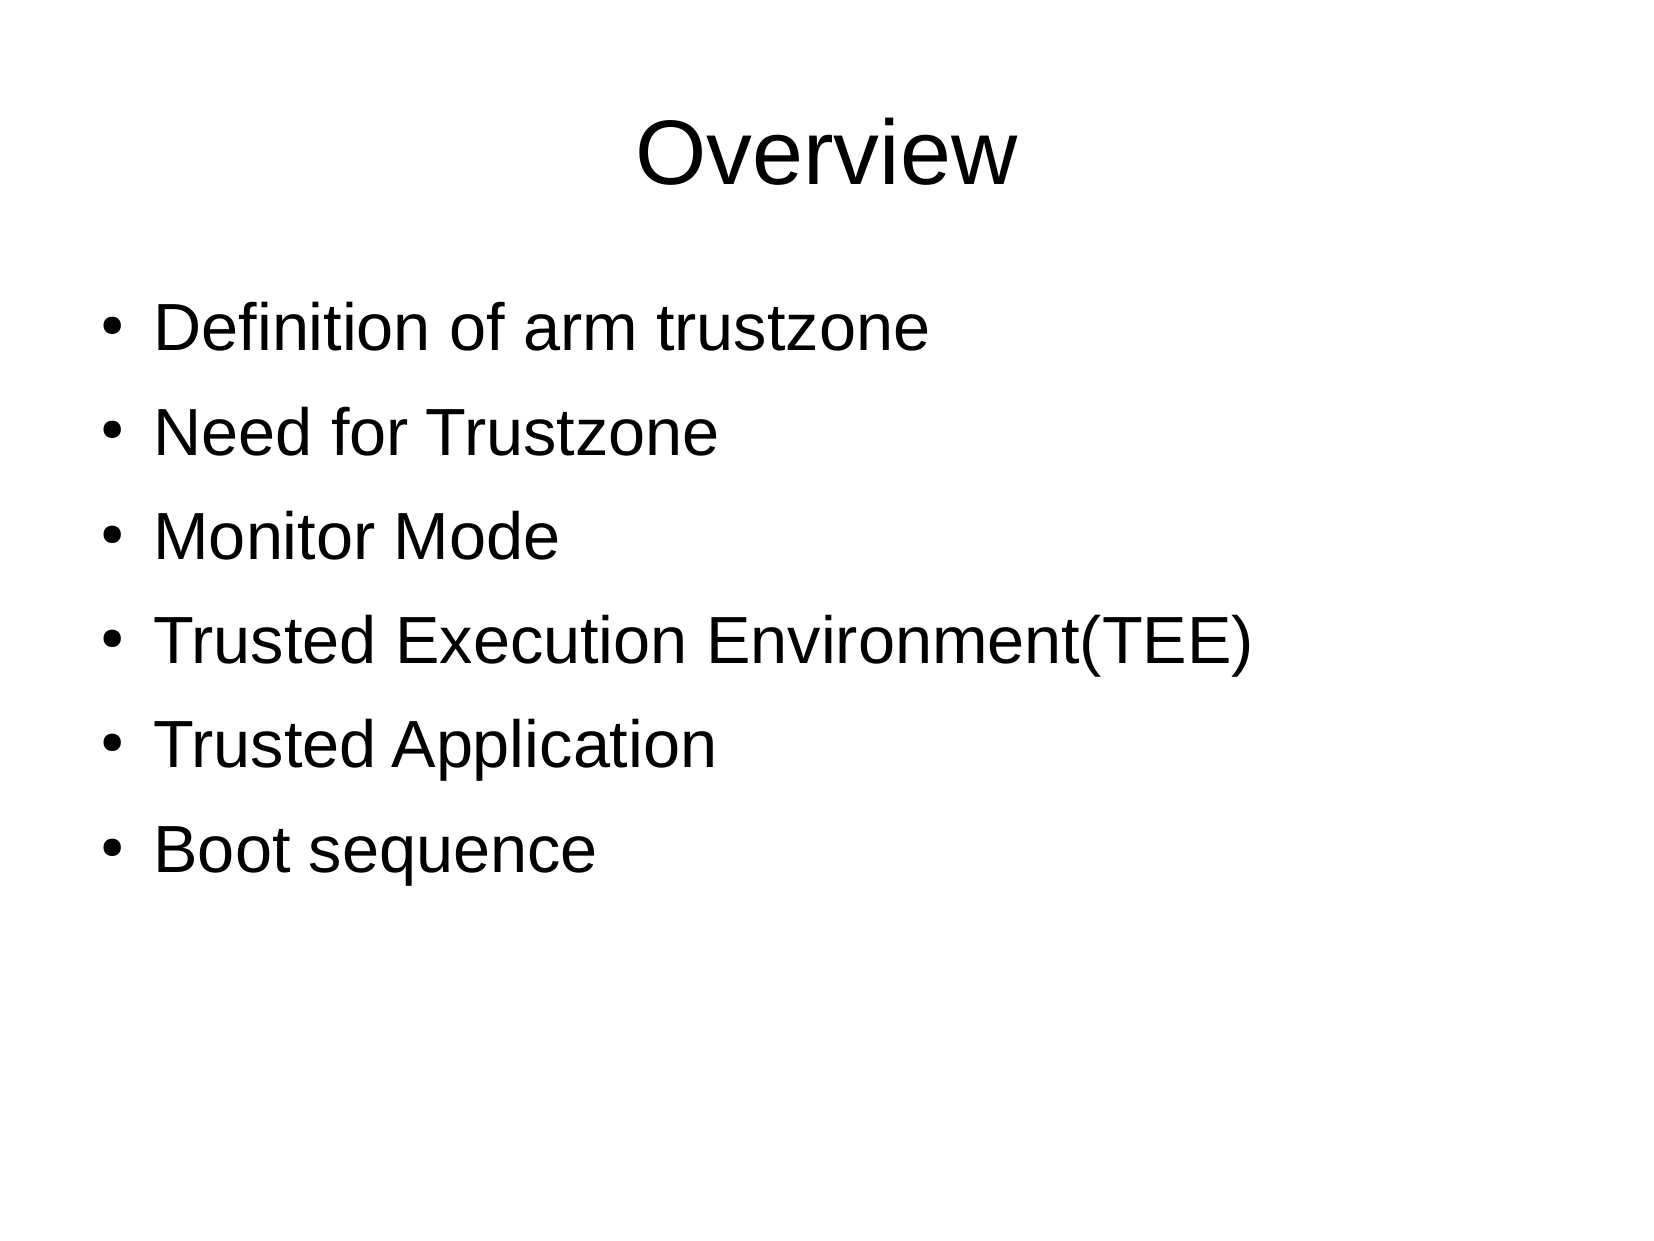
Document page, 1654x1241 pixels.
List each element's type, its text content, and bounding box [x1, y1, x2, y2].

list Definition of arm trustzone Need for Trustzone Monitor Mode Trusted Execution Environment(TEE) Trusted Application Boot sequence [82, 290, 1571, 1010]
title Overview [82, 49, 1571, 257]
